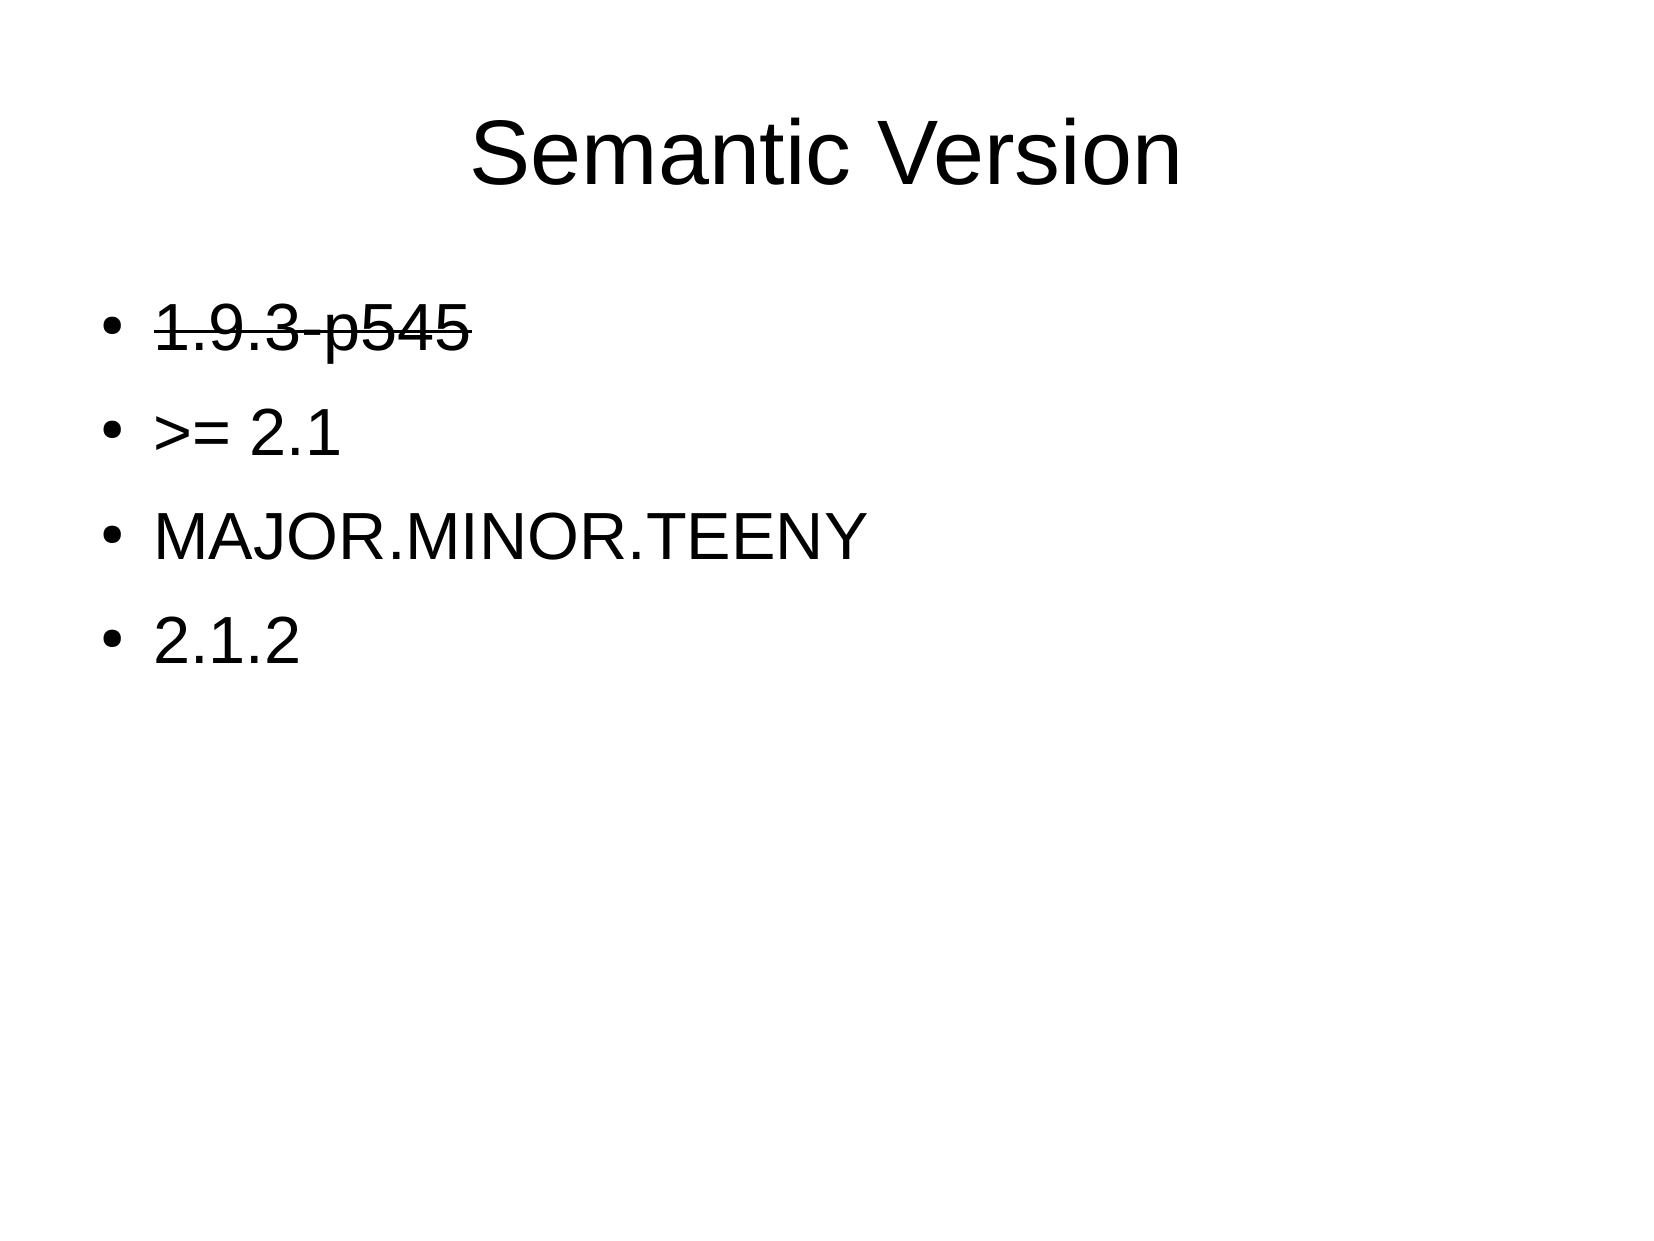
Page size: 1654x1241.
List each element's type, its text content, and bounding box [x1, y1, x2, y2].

title Semantic Version [82, 49, 1571, 257]
list 1.9.3-p545 >= 2.1 MAJOR.MINOR.TEENY 2.1.2 [82, 290, 1571, 1010]
